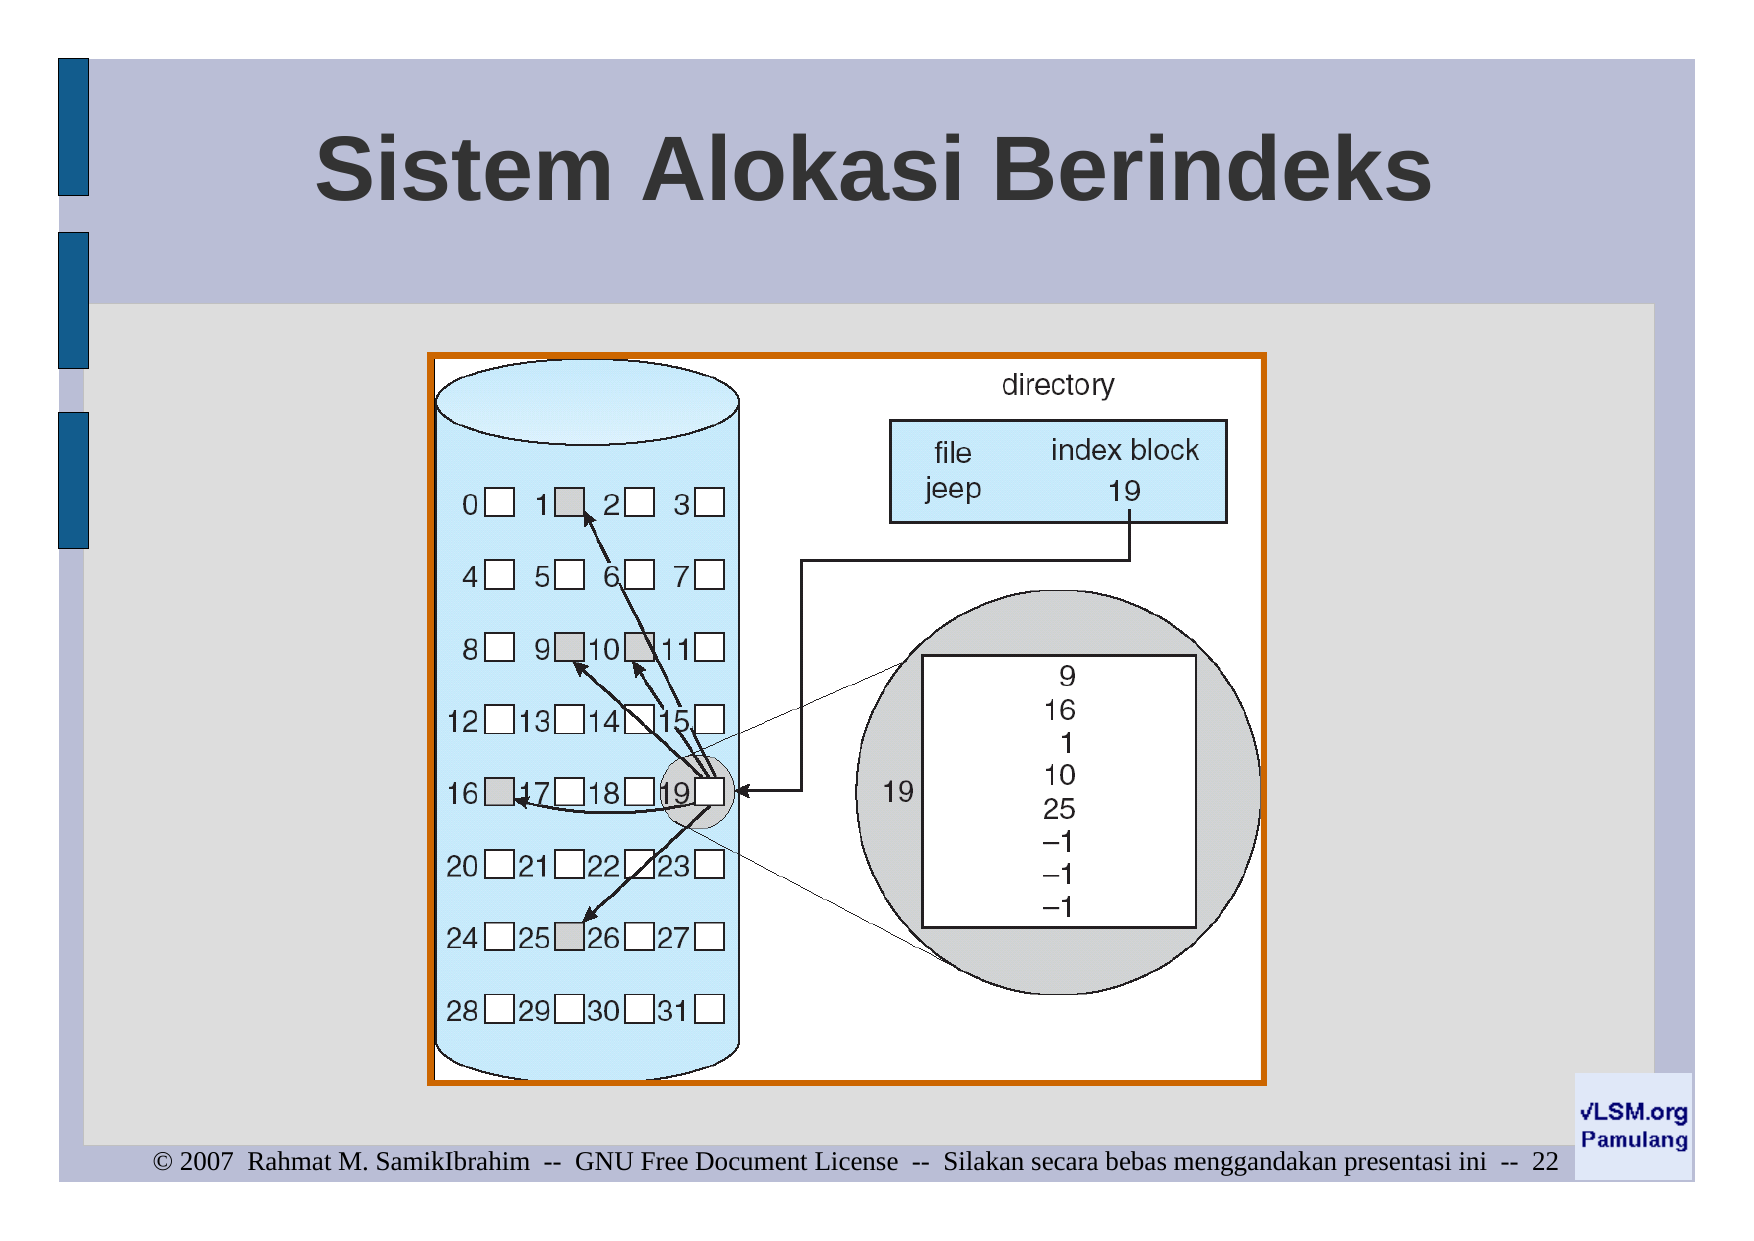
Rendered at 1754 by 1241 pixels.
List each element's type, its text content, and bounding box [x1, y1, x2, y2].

picture [433, 358, 1261, 1080]
title Sistem Alokasi Berindeks [95, 74, 1655, 263]
picture [1575, 1073, 1692, 1180]
